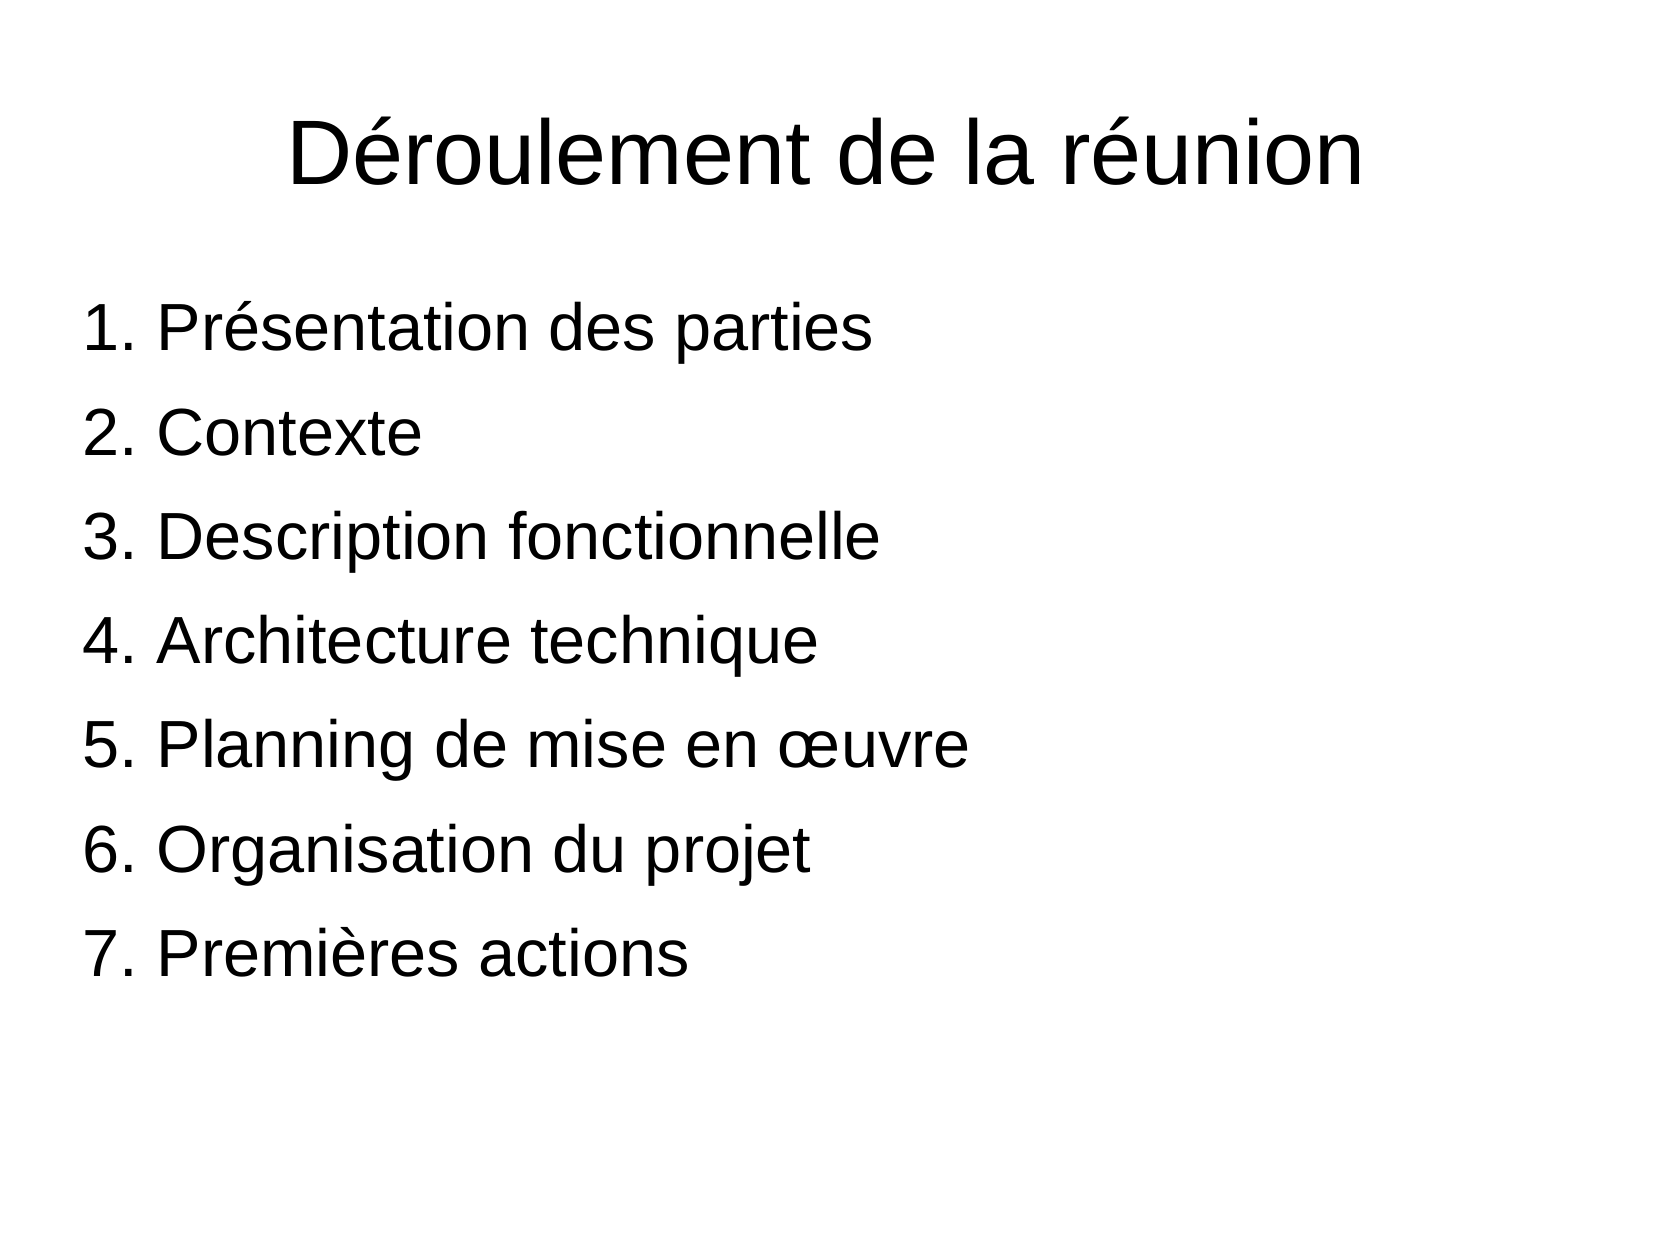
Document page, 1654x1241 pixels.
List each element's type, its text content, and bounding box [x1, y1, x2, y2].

title Déroulement de la réunion [82, 49, 1571, 257]
list Présentation des parties Contexte Description fonctionnelle Architecture technique Planning de mise en œuvre Organisation du projet Premières actions [82, 290, 1571, 1010]
